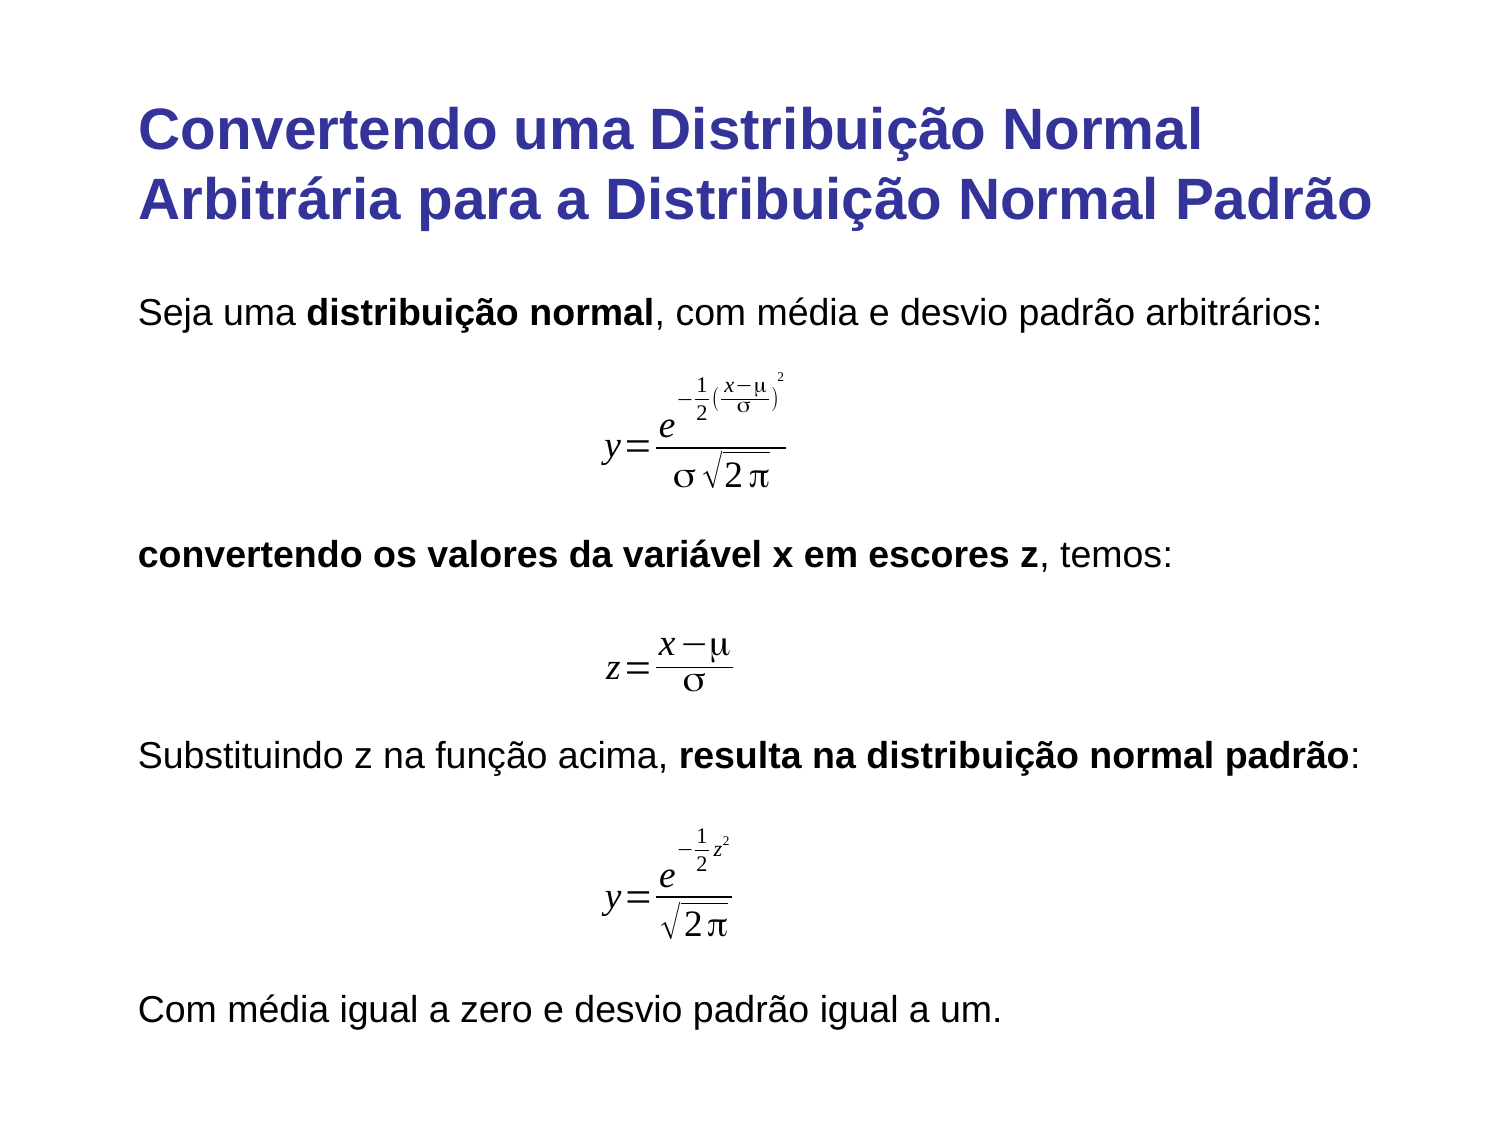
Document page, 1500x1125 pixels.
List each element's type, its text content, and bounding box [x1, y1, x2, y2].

chart [593, 823, 740, 945]
text_box Substituindo z na função acima, resulta na distribuição normal padrão: [123, 723, 1381, 796]
text_box Com média igual a zero e desvio padrão igual a um. [123, 977, 1366, 1044]
chart [593, 369, 795, 495]
text_box convertendo os valores da variável x em escores z, temos: [123, 522, 1366, 606]
text_box Seja uma distribuição normal, com média e desvio padrão arbitrários: [123, 280, 1366, 351]
chart [598, 623, 741, 693]
text_box Convertendo uma Distribuição Normal Arbitrária para a Distribuição Normal Padrão [123, 83, 1400, 240]
